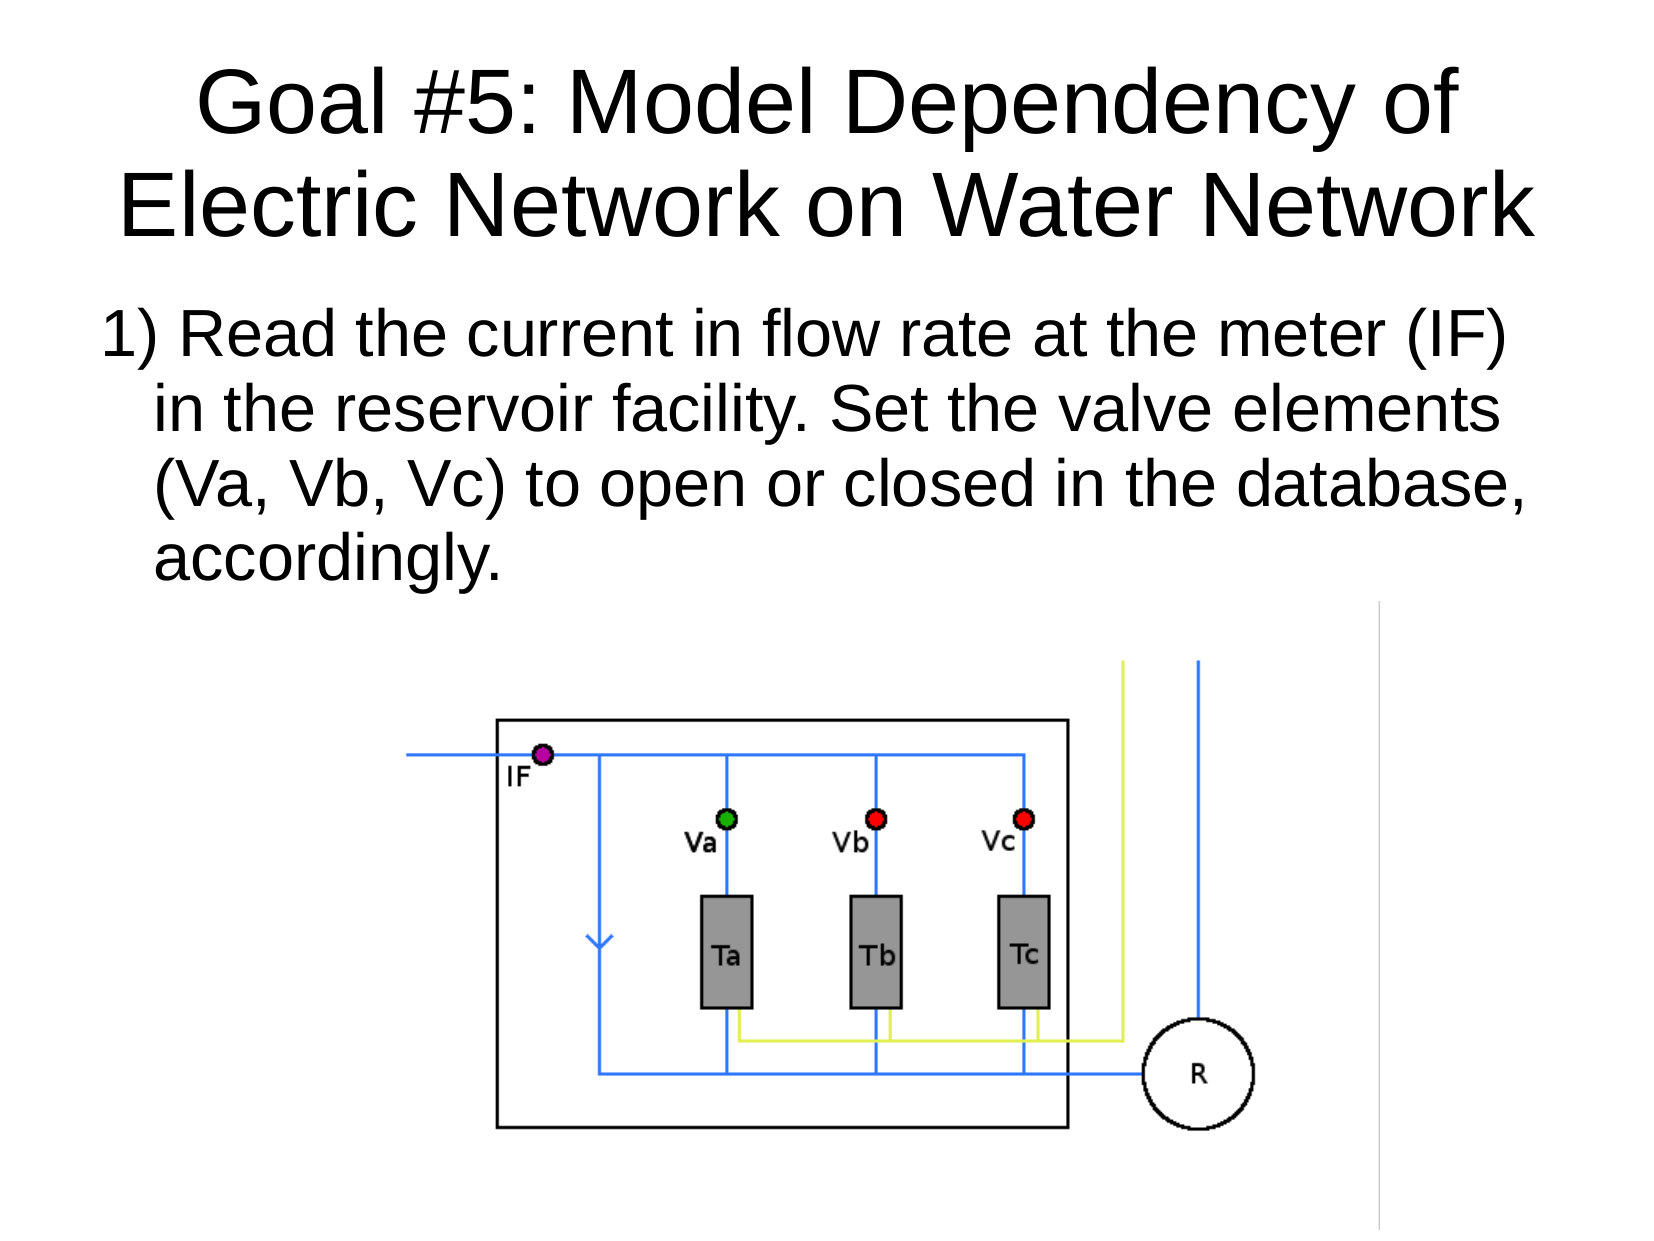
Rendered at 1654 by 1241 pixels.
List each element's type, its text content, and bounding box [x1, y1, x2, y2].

list Read the current in flow rate at the meter (IF) in the reservoir facility. Set the valve elements (Va, Vb, Vc) to open or closed in the database, accordingly. [82, 296, 1571, 616]
picture [375, 601, 1381, 1231]
title Goal #5: Model Dependency of Electric Network on Water Network [59, 0, 1597, 307]
